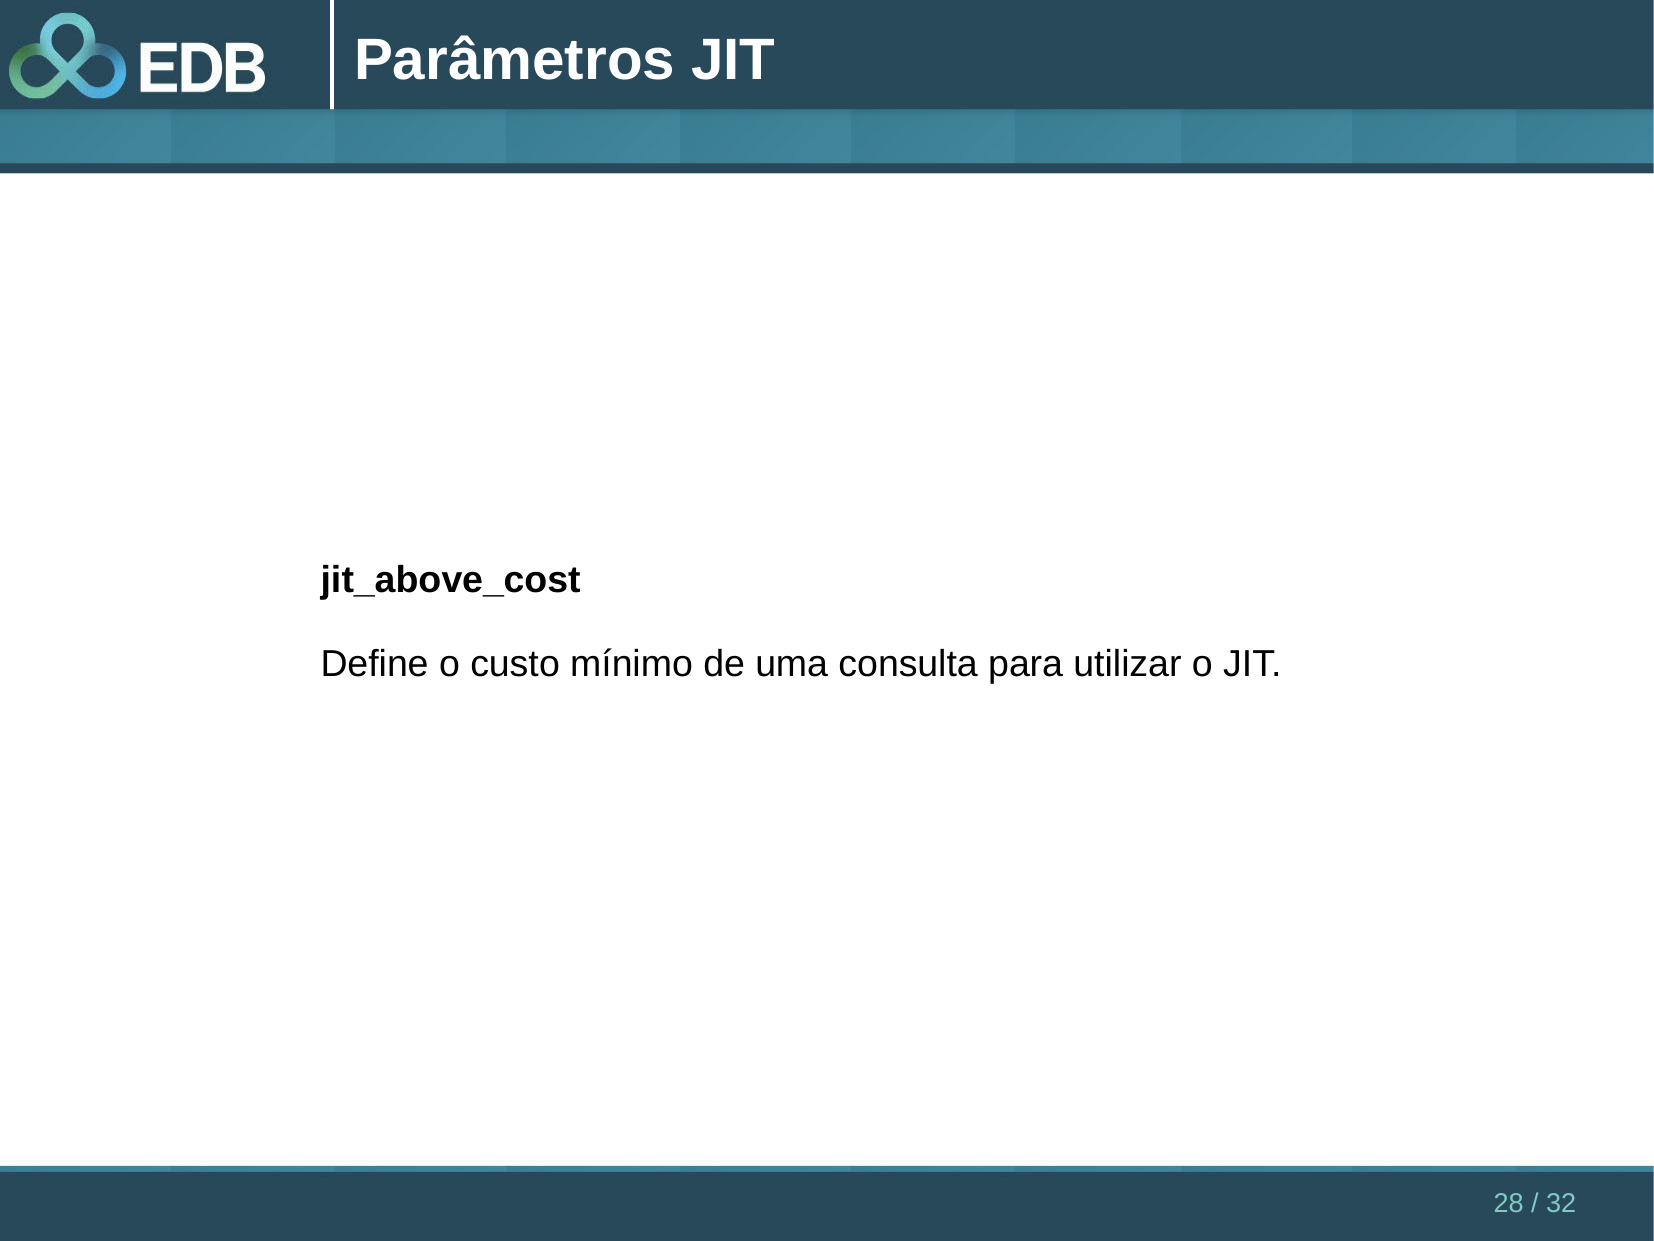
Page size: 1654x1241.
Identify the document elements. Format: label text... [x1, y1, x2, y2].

text_box jit_above_cost Define o custo mínimo de uma consulta para utilizar o JIT. [305, 551, 1351, 693]
title Parâmetros JIT [354, 26, 1595, 92]
picture [0, 0, 1654, 1241]
